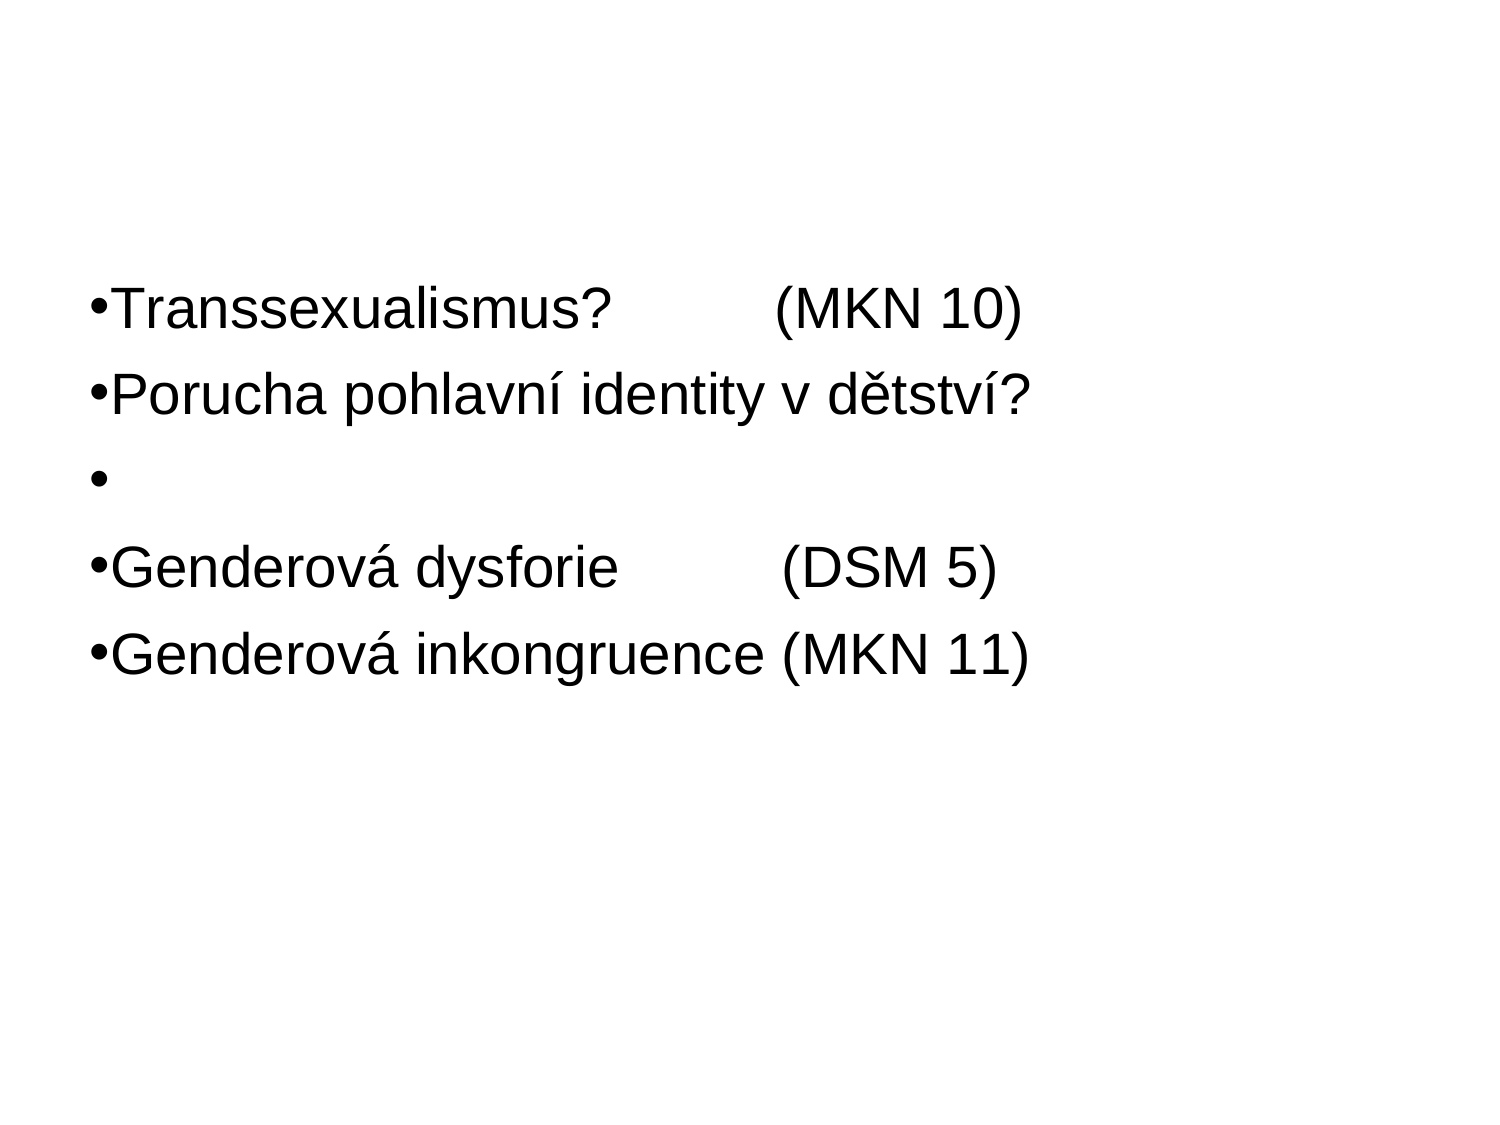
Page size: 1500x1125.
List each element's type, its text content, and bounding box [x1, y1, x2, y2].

list Transsexualismus? (MKN 10) Porucha pohlavní identity v dětství? Genderová dysforie (DSM 5) Genderová inkongruence (MKN 11) [75, 262, 1426, 1005]
